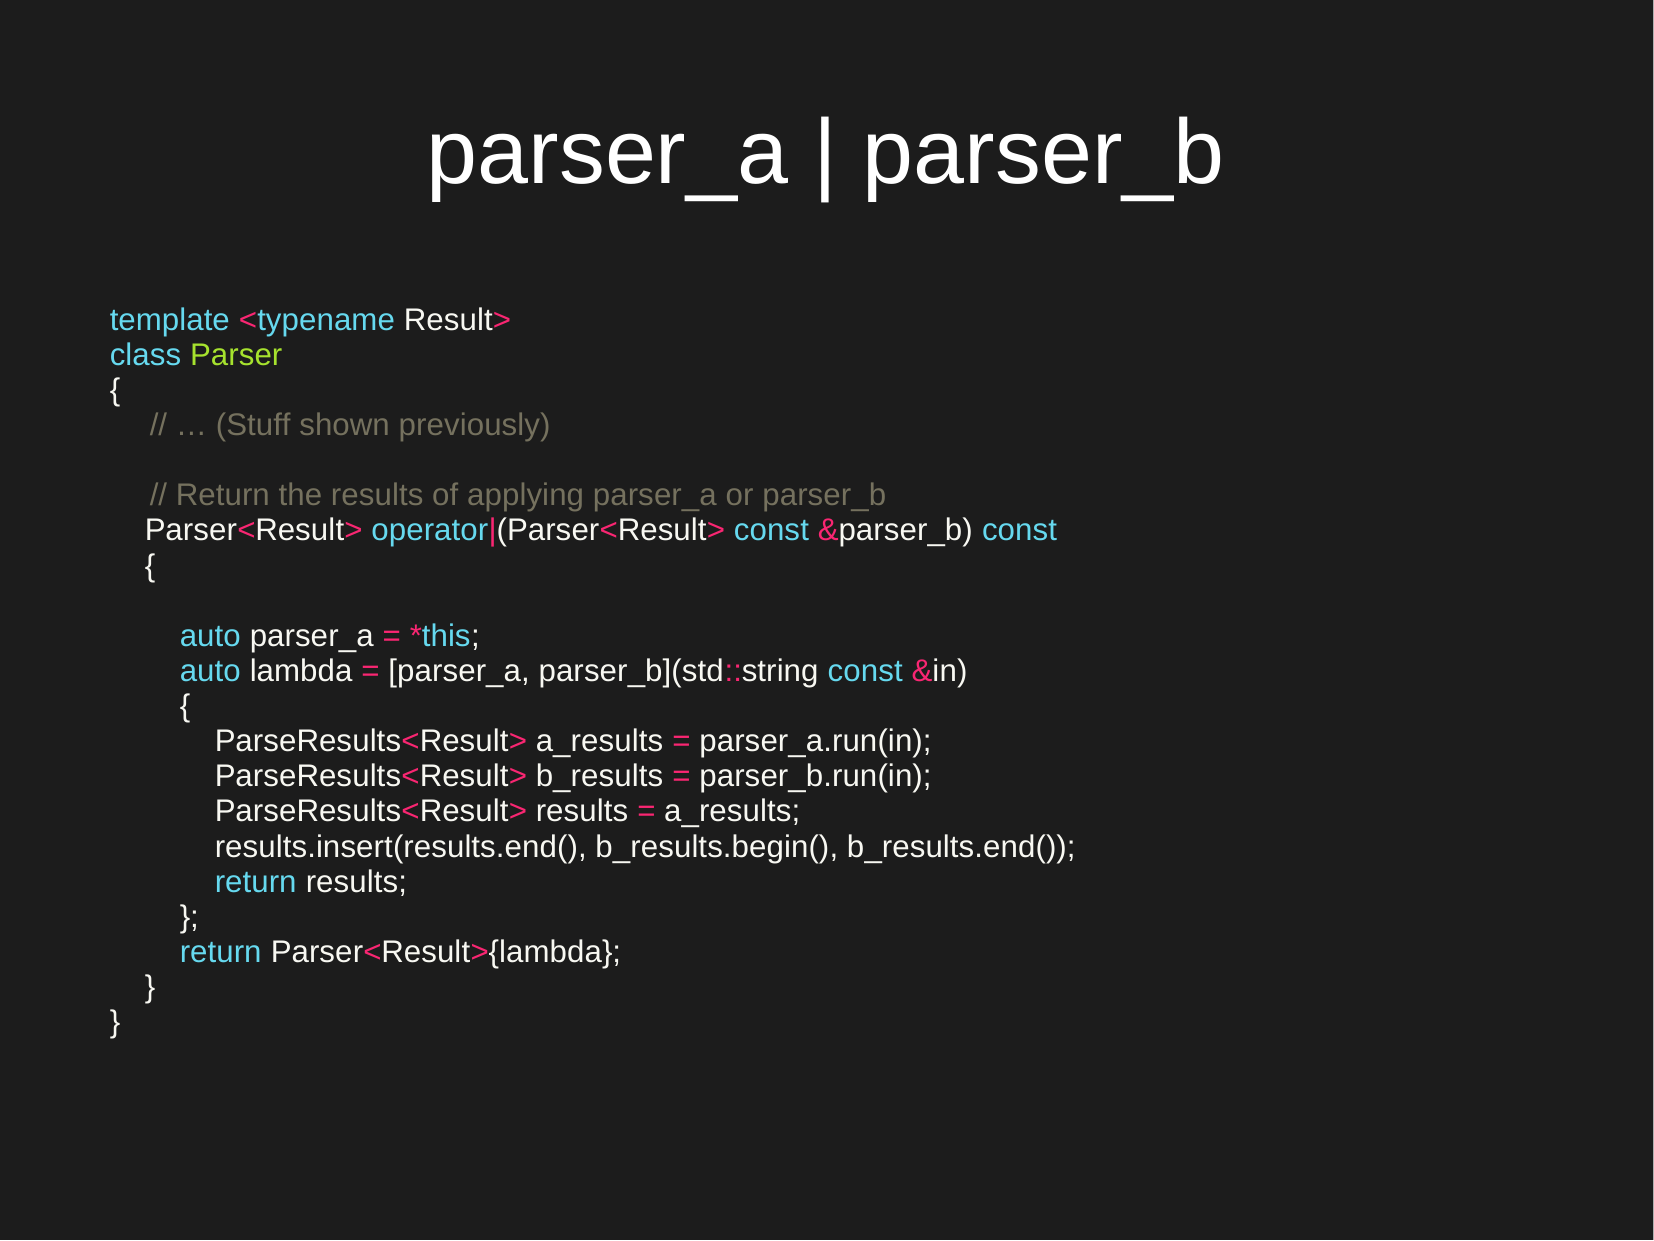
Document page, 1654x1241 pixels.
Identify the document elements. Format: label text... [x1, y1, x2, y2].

title parser_a | parser_b [82, 49, 1571, 256]
text_box template <typename Result> class Parser { // … (Stuff shown previously) // Return the results of applying parser_a or parser_b Parser<Result> operator|(Parser<Result> const &parser_b) const { auto parser_a = *this; auto lambda = [parser_a, parser_b](std::string const &in) { ParseResults<Result> a_results = parser_a.run(in); ParseResults<Result> b_results = parser_b.run(in); ParseResults<Result> results = a_results; results.insert(results.end(), b_results.begin(), b_results.end()); return results; }; return Parser<Result>{lambda}; } } [60, 294, 1591, 1201]
